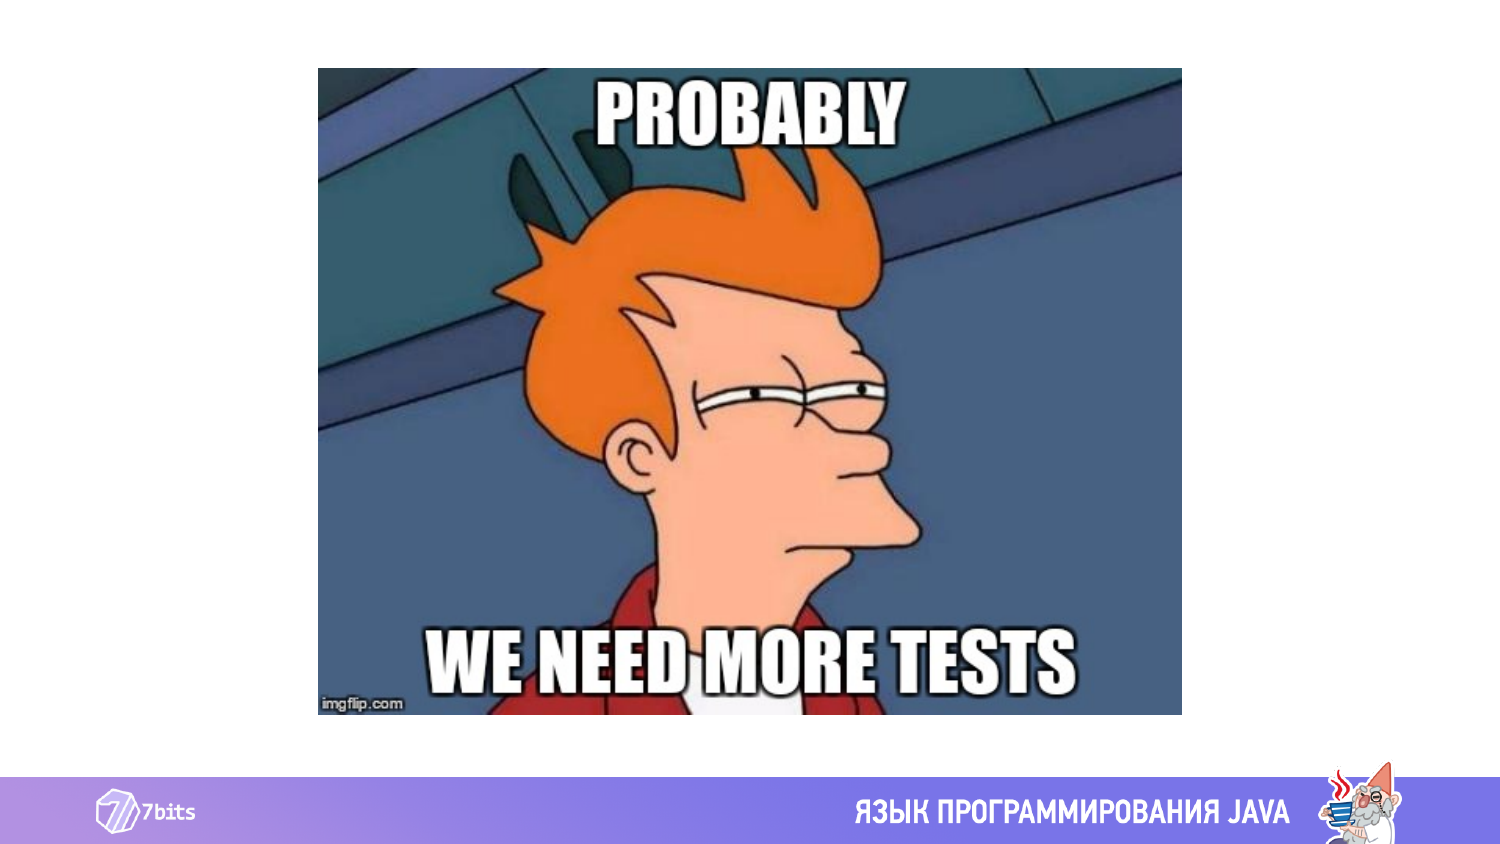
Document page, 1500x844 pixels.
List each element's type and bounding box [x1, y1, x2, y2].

picture [0, 717, 1500, 844]
picture [318, 68, 1182, 715]
